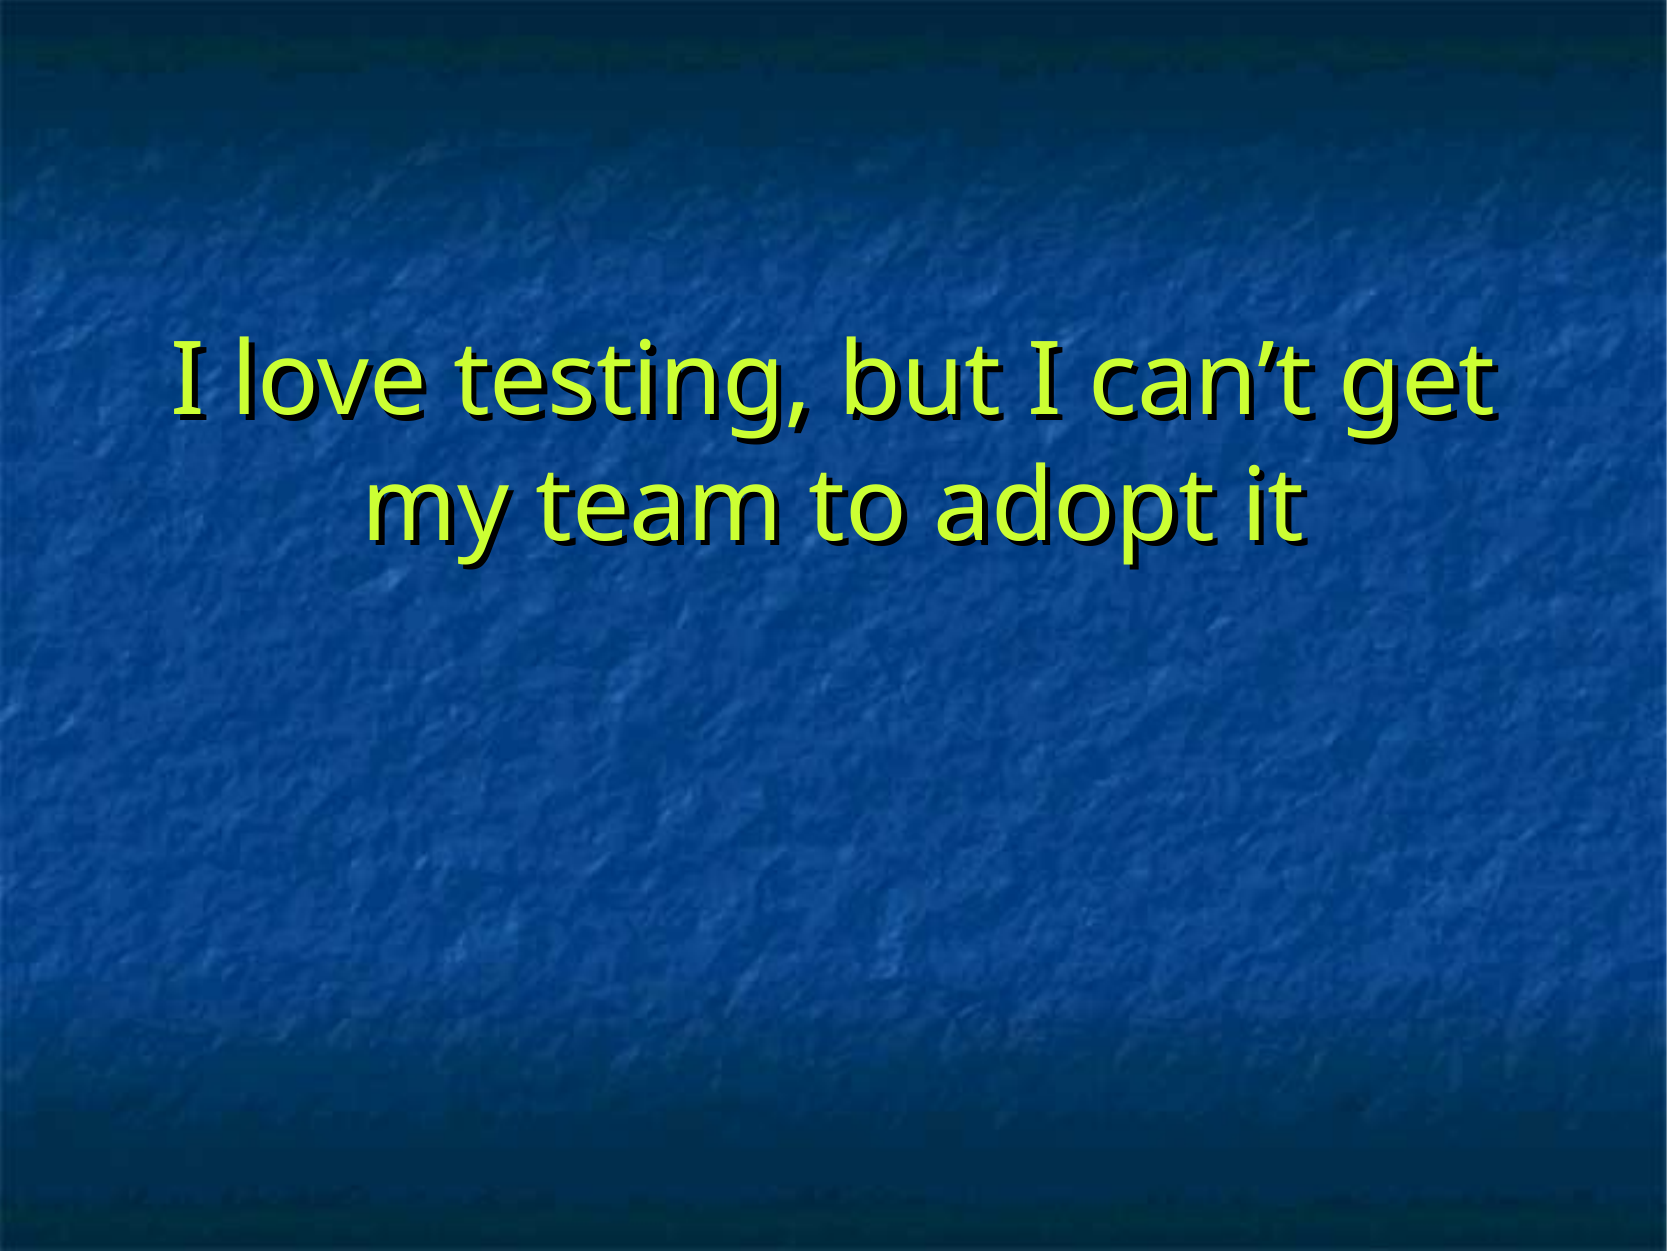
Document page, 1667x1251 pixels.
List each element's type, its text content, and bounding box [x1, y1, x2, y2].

title I love testing, but I can’t get my team to adopt it [125, 305, 1542, 640]
picture [0, 0, 1667, 1251]
